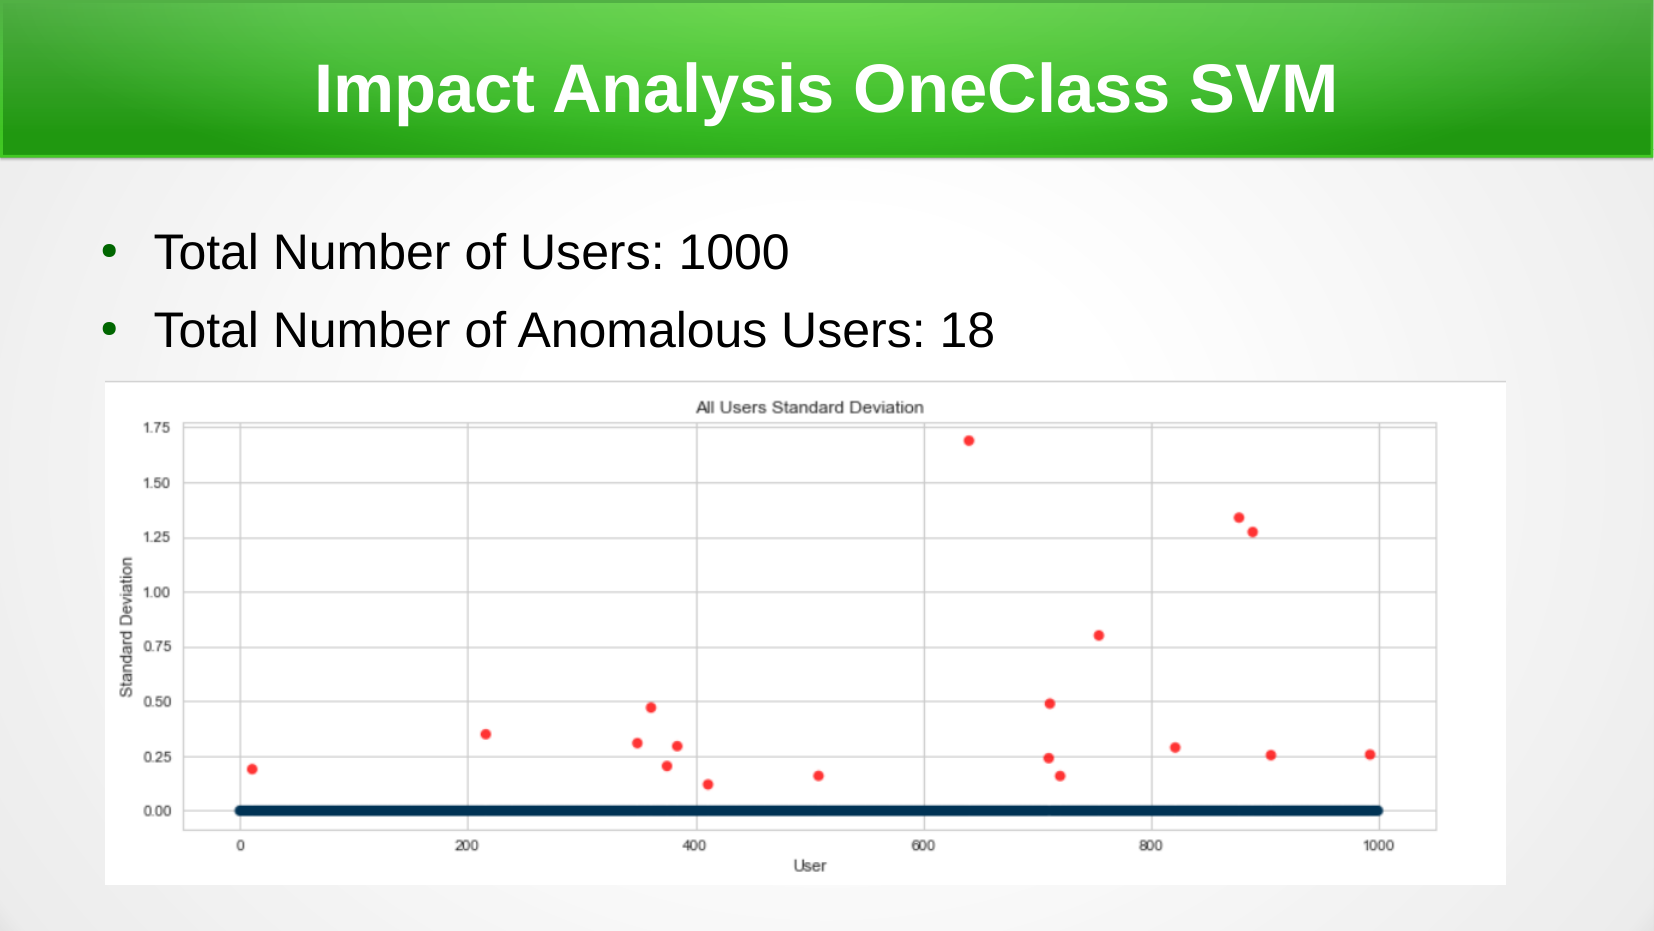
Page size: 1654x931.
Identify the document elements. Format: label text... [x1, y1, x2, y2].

list Total Number of Users: 1000 Total Number of Anomalous Users: 18 [82, 224, 1571, 764]
title Impact Analysis OneClass SVM [82, 35, 1571, 142]
picture [105, 380, 1506, 886]
